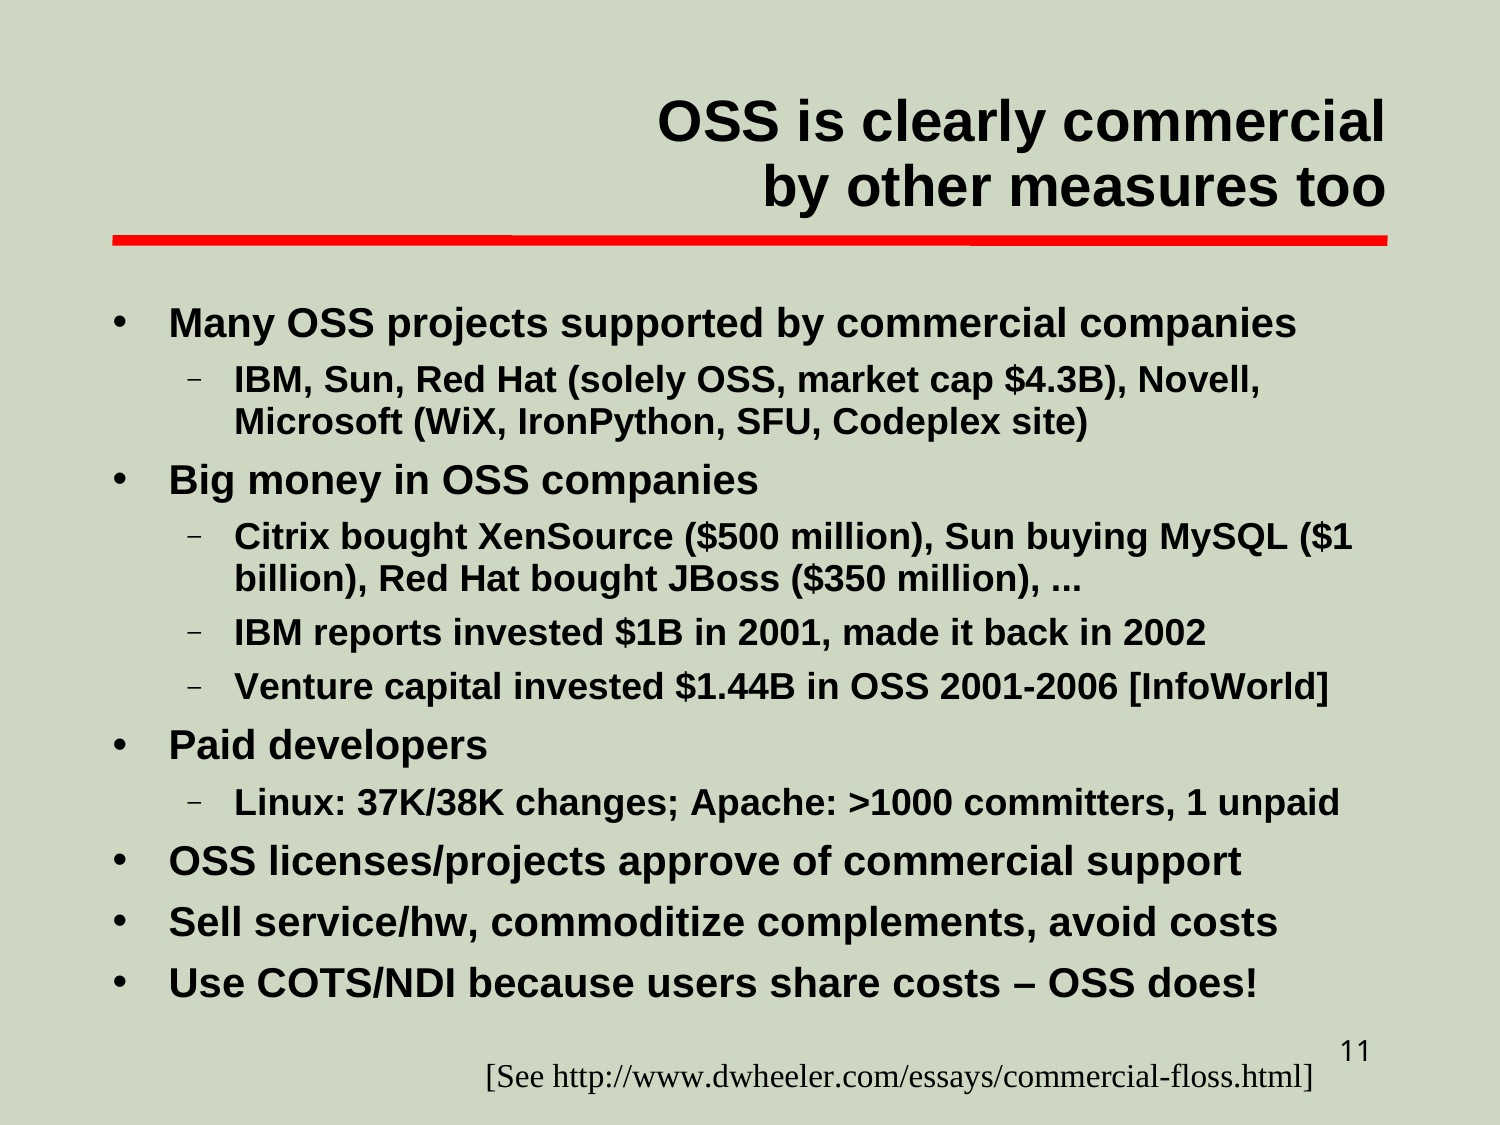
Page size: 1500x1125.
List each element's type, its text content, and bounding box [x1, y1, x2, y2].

text_box [See http://www.dwheeler.com/essays/commercial-floss.html] [450, 1049, 1351, 1088]
list Many OSS projects supported by commercial companies IBM, Sun, Red Hat (solely OSS, market cap $4.3B), Novell, Microsoft (WiX, IronPython, SFU, Codeplex site) Big money in OSS companies Citrix bought XenSource ($500 million), Sun buying MySQL ($1 billion), Red Hat bought JBoss ($350 million), ... IBM reports invested $1B in 2001, made it back in 2002 Venture capital invested $1.44B in OSS 2001-2006 [InfoWorld] Paid developers Linux: 37K/38K changes; Apache: >1000 committers, 1 unpaid OSS licenses/projects approve of commercial support Sell service/hw, commoditize complements, avoid costs Use COTS/NDI because users share costs – OSS does! [112, 299, 1388, 1008]
title OSS is clearly commercial by other measures too [337, 89, 1388, 220]
